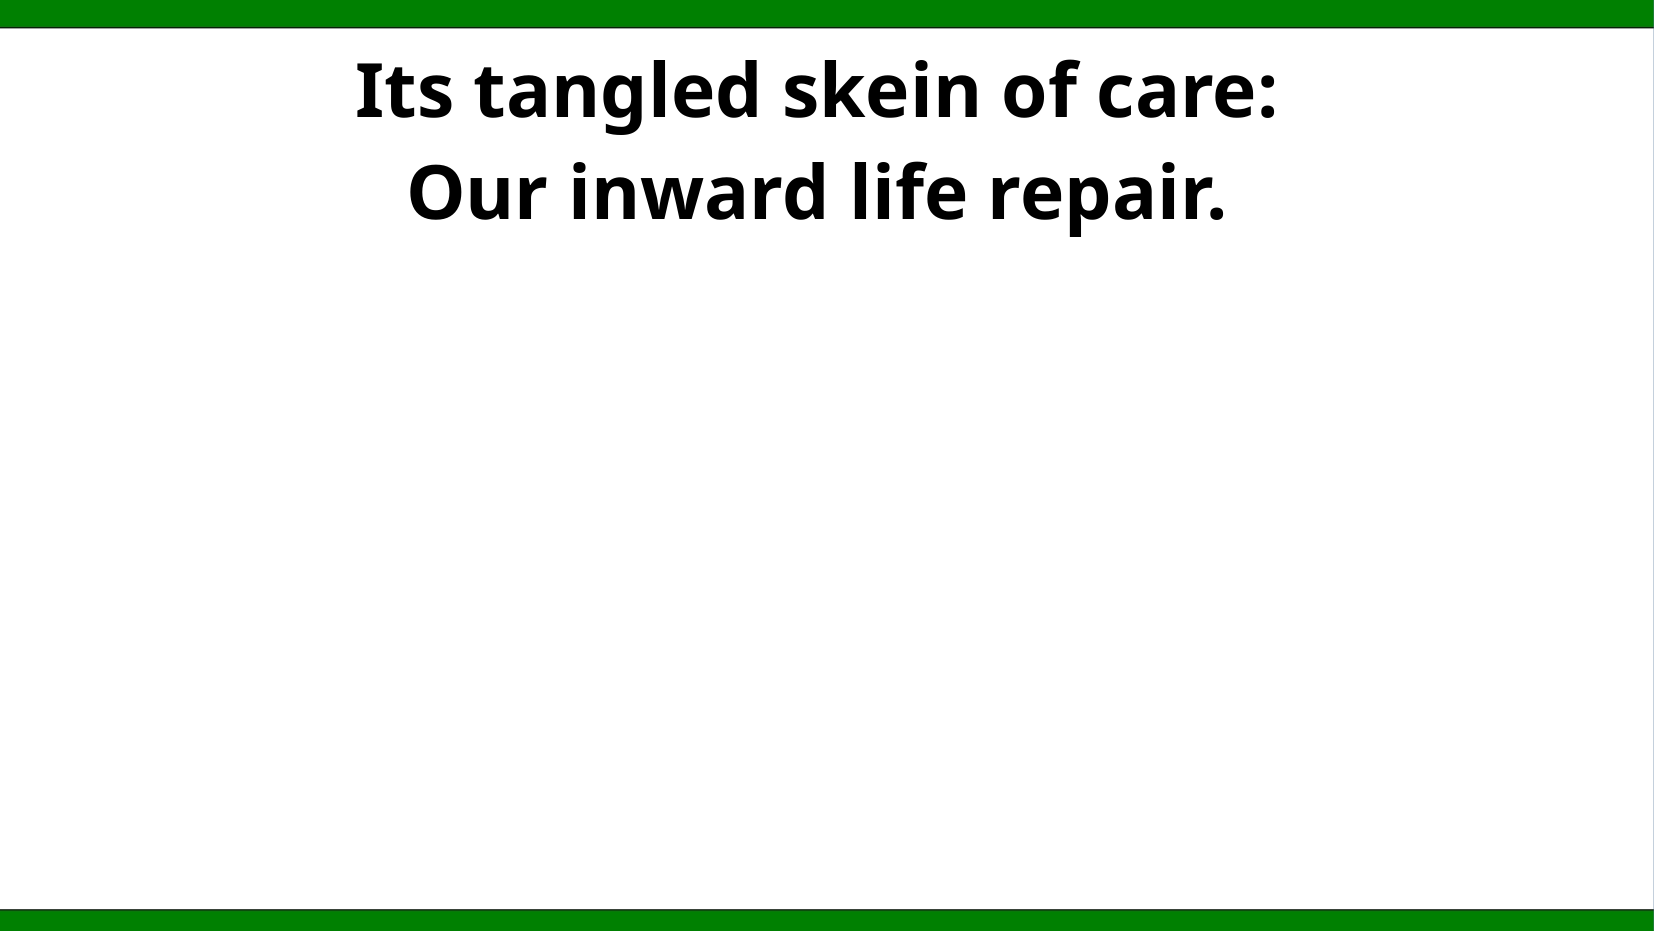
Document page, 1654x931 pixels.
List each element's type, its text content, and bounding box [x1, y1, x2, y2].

text_box Its tangled skein of care: Our inward life repair. [105, 30, 1531, 272]
picture [0, 0, 1654, 931]
